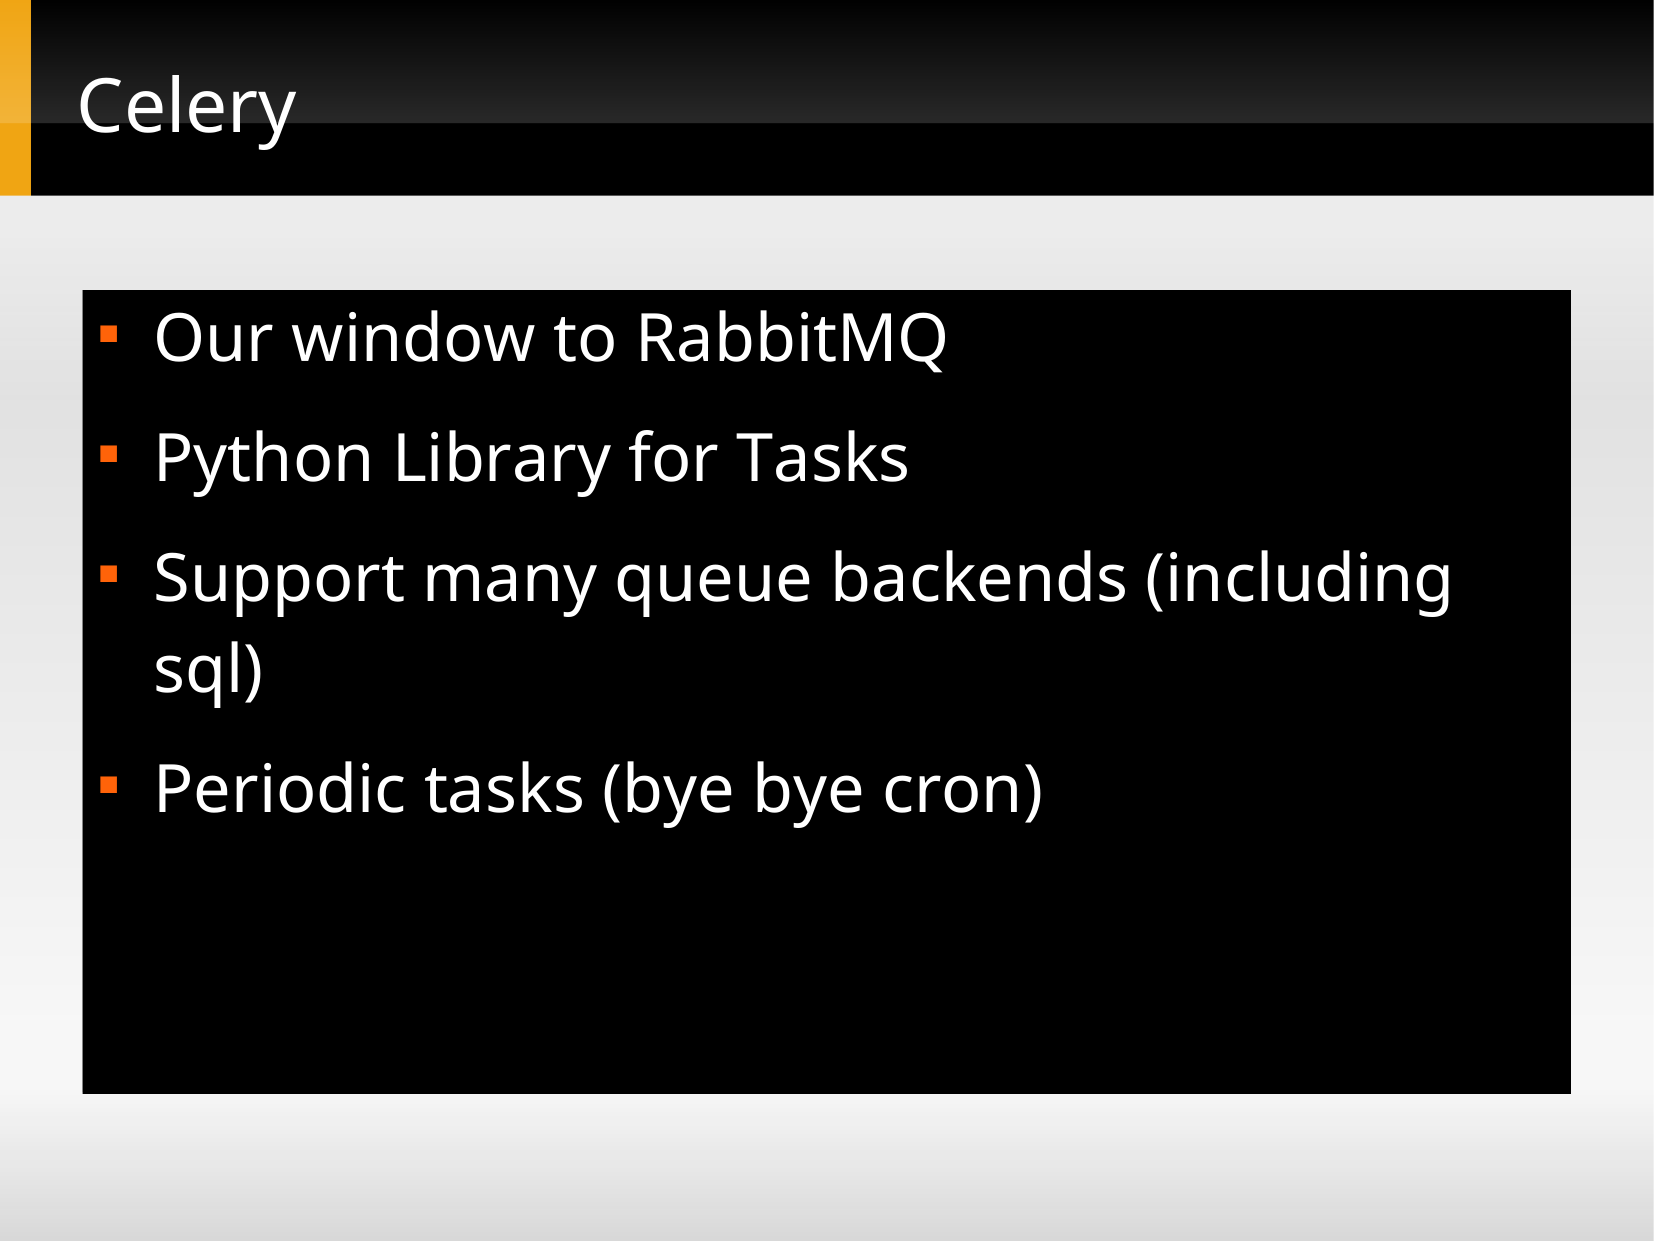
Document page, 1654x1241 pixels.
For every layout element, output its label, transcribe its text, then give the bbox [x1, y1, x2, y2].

list Our window to RabbitMQ Python Library for Tasks Support many queue backends (including sql) Periodic tasks (bye bye cron) [82, 290, 1571, 1094]
picture [0, 0, 1654, 1241]
title Celery [76, 7, 1565, 200]
